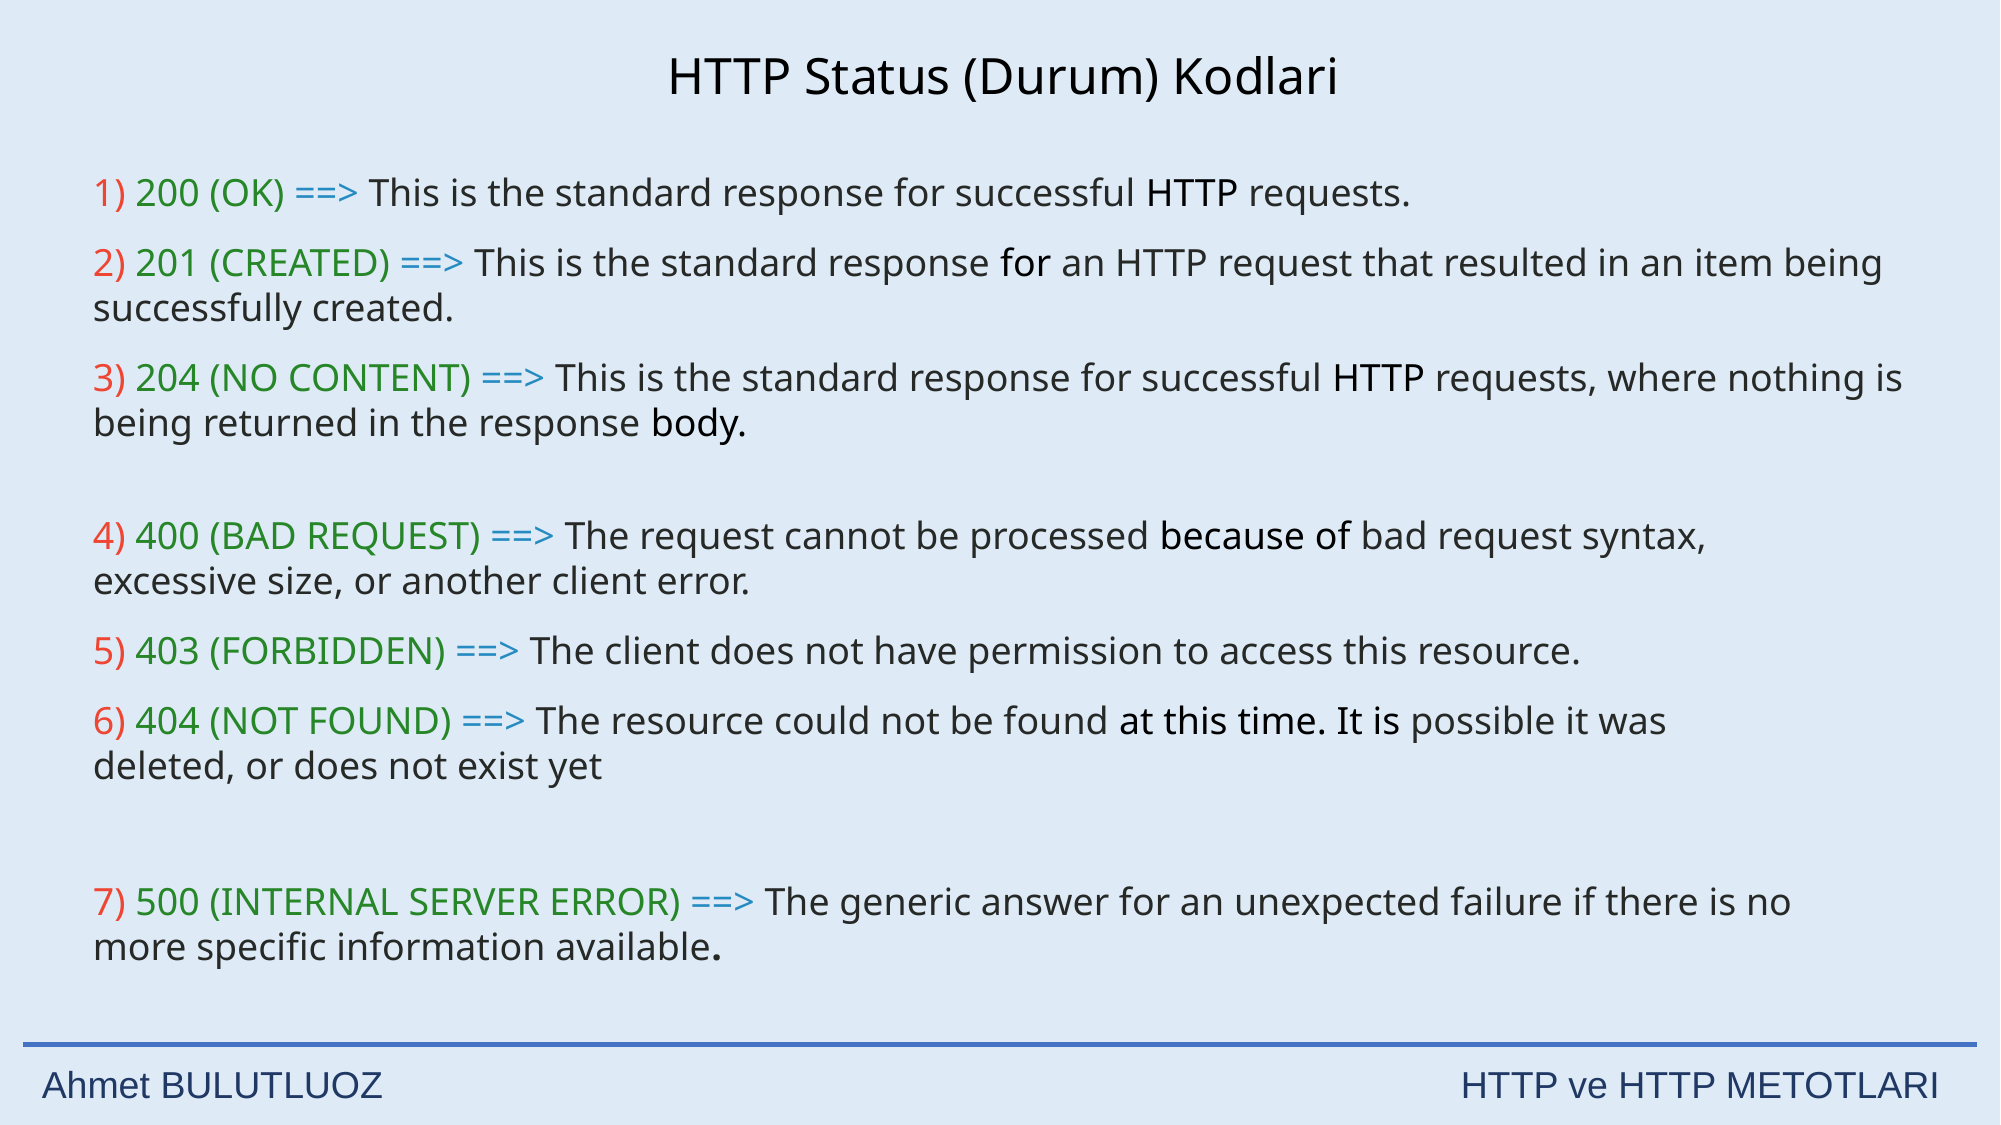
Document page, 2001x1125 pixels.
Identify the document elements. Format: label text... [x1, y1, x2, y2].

text_box HTTP Status (Durum) Kodlari [629, 37, 1379, 113]
text_box 1) 200 (OK) ==> This is the standard response for successful HTTP requests. 2) 201 (CREATED) ==> This is the standard response for an HTTP request that resulted in an item being successfully created. 3) 204 (NO CONTENT) ==> This is the standard response for successful HTTP requests, where nothing is being returned in the response body. [77, 161, 1923, 506]
text_box 4) 400 (BAD REQUEST) ==> The request cannot be processed because of bad request syntax, excessive size, or another client error. 5) 403 (FORBIDDEN) ==> The client does not have permission to access this resource. 6) 404 (NOT FOUND) ==> The resource could not be found at this time. It is possible it was deleted, or does not exist yet [77, 504, 1835, 848]
text_box Ahmet BULUTLUOZ HTTP ve HTTP METOTLARI [26, 1053, 1981, 1115]
text_box 7) 500 (INTERNAL SERVER ERROR) ==> The generic answer for an unexpected failure if there is no more specific information available. [77, 870, 1835, 977]
